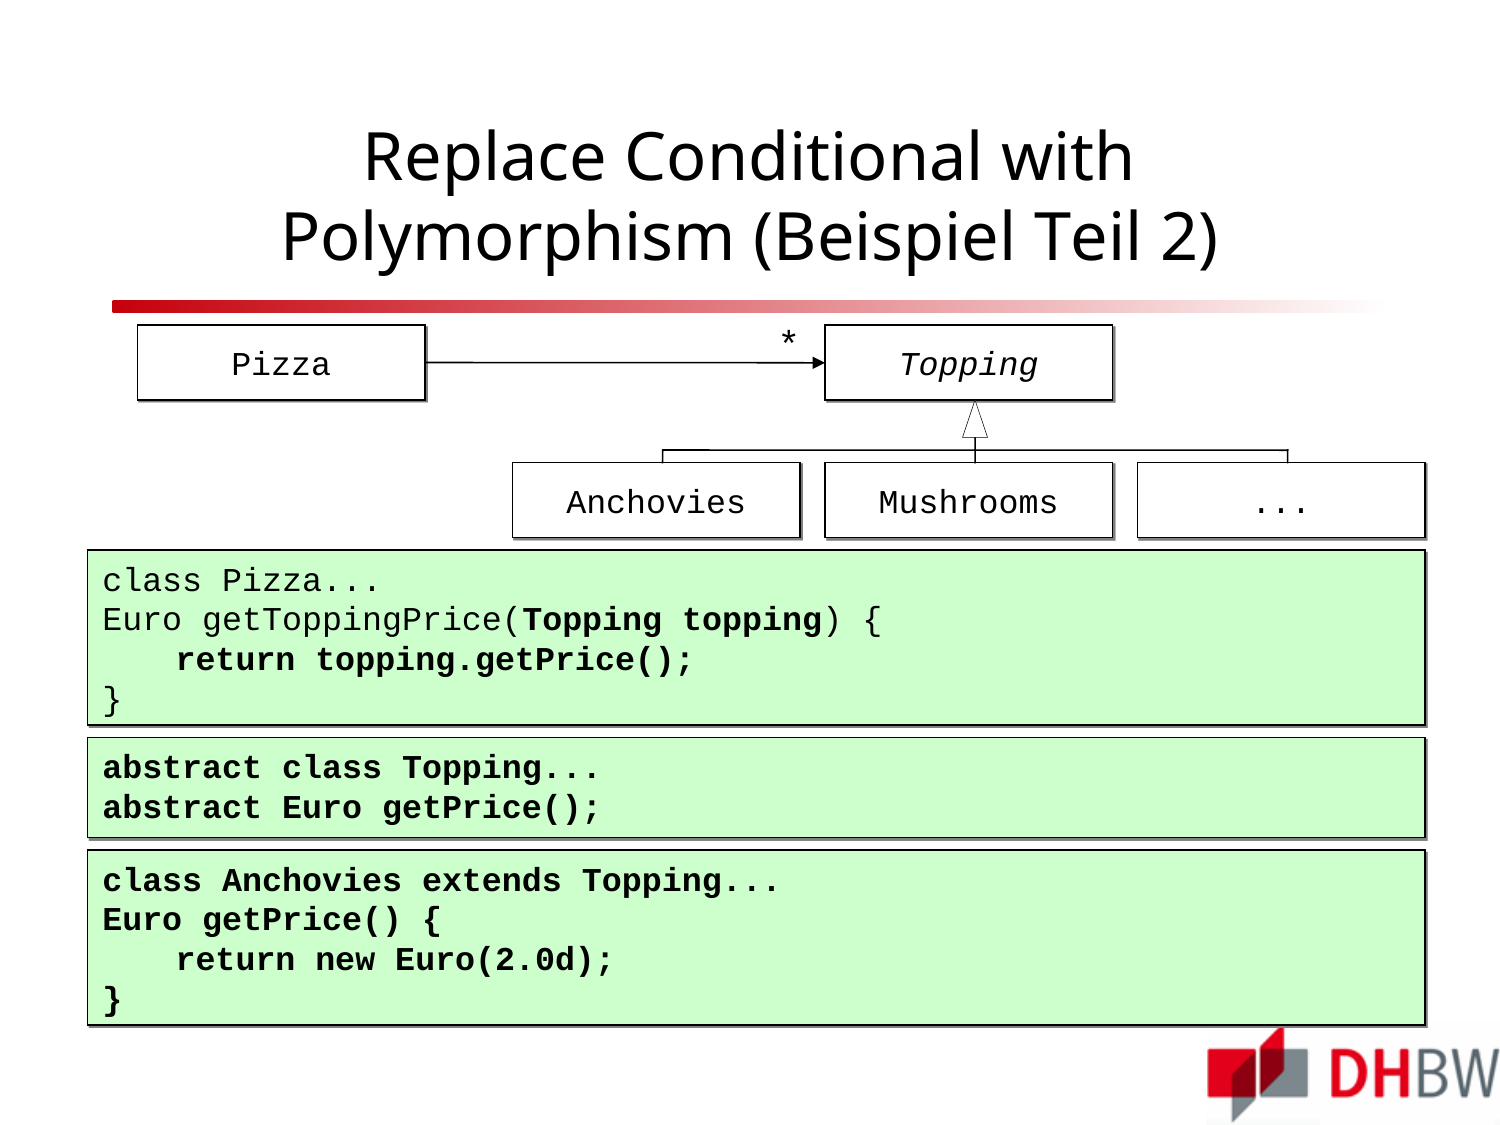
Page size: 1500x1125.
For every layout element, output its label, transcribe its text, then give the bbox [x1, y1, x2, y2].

picture [1206, 1021, 1500, 1125]
text_box ... [1137, 462, 1426, 538]
text_box * [762, 312, 815, 373]
text_box Mushrooms [825, 462, 1113, 538]
text_box abstract class Topping... abstract Euro getPrice(); [87, 737, 1426, 838]
text_box class Pizza... Euro getToppingPrice(Topping topping) { return topping.getPrice(); } [87, 549, 1426, 726]
title Replace Conditional with Polymorphism (Beispiel Teil 2) [112, 21, 1388, 367]
text_box class Anchovies extends Topping... Euro getPrice() { return new Euro(2.0d); } [87, 849, 1426, 1026]
text_box [962, 399, 988, 438]
text_box Topping [825, 324, 1113, 400]
text_box Anchovies [512, 462, 800, 538]
text_box Pizza [137, 324, 425, 400]
